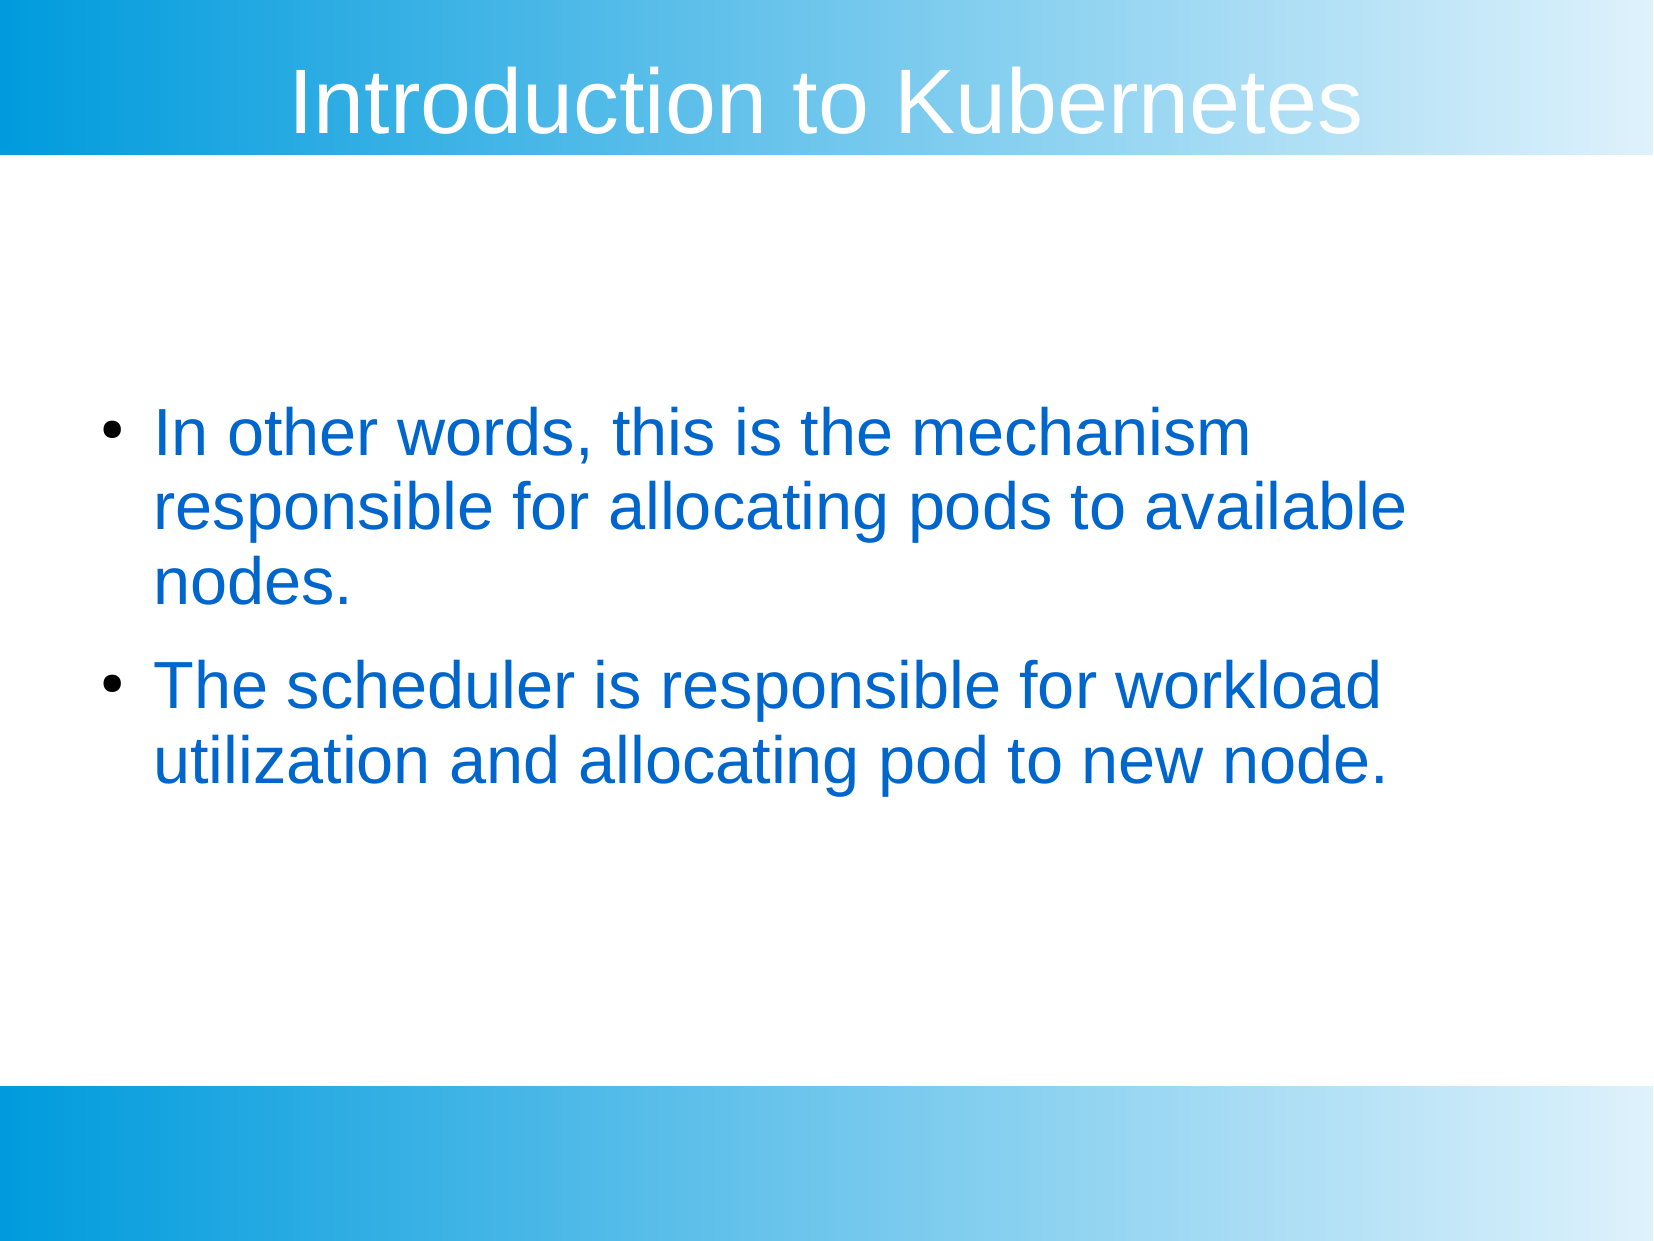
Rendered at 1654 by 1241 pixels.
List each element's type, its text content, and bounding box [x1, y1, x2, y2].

list In other words, this is the mechanism responsible for allocating pods to available nodes. The scheduler is responsible for workload utilization and allocating pod to new node. [82, 290, 1571, 756]
title Introduction to Kubernetes [82, 49, 1571, 155]
